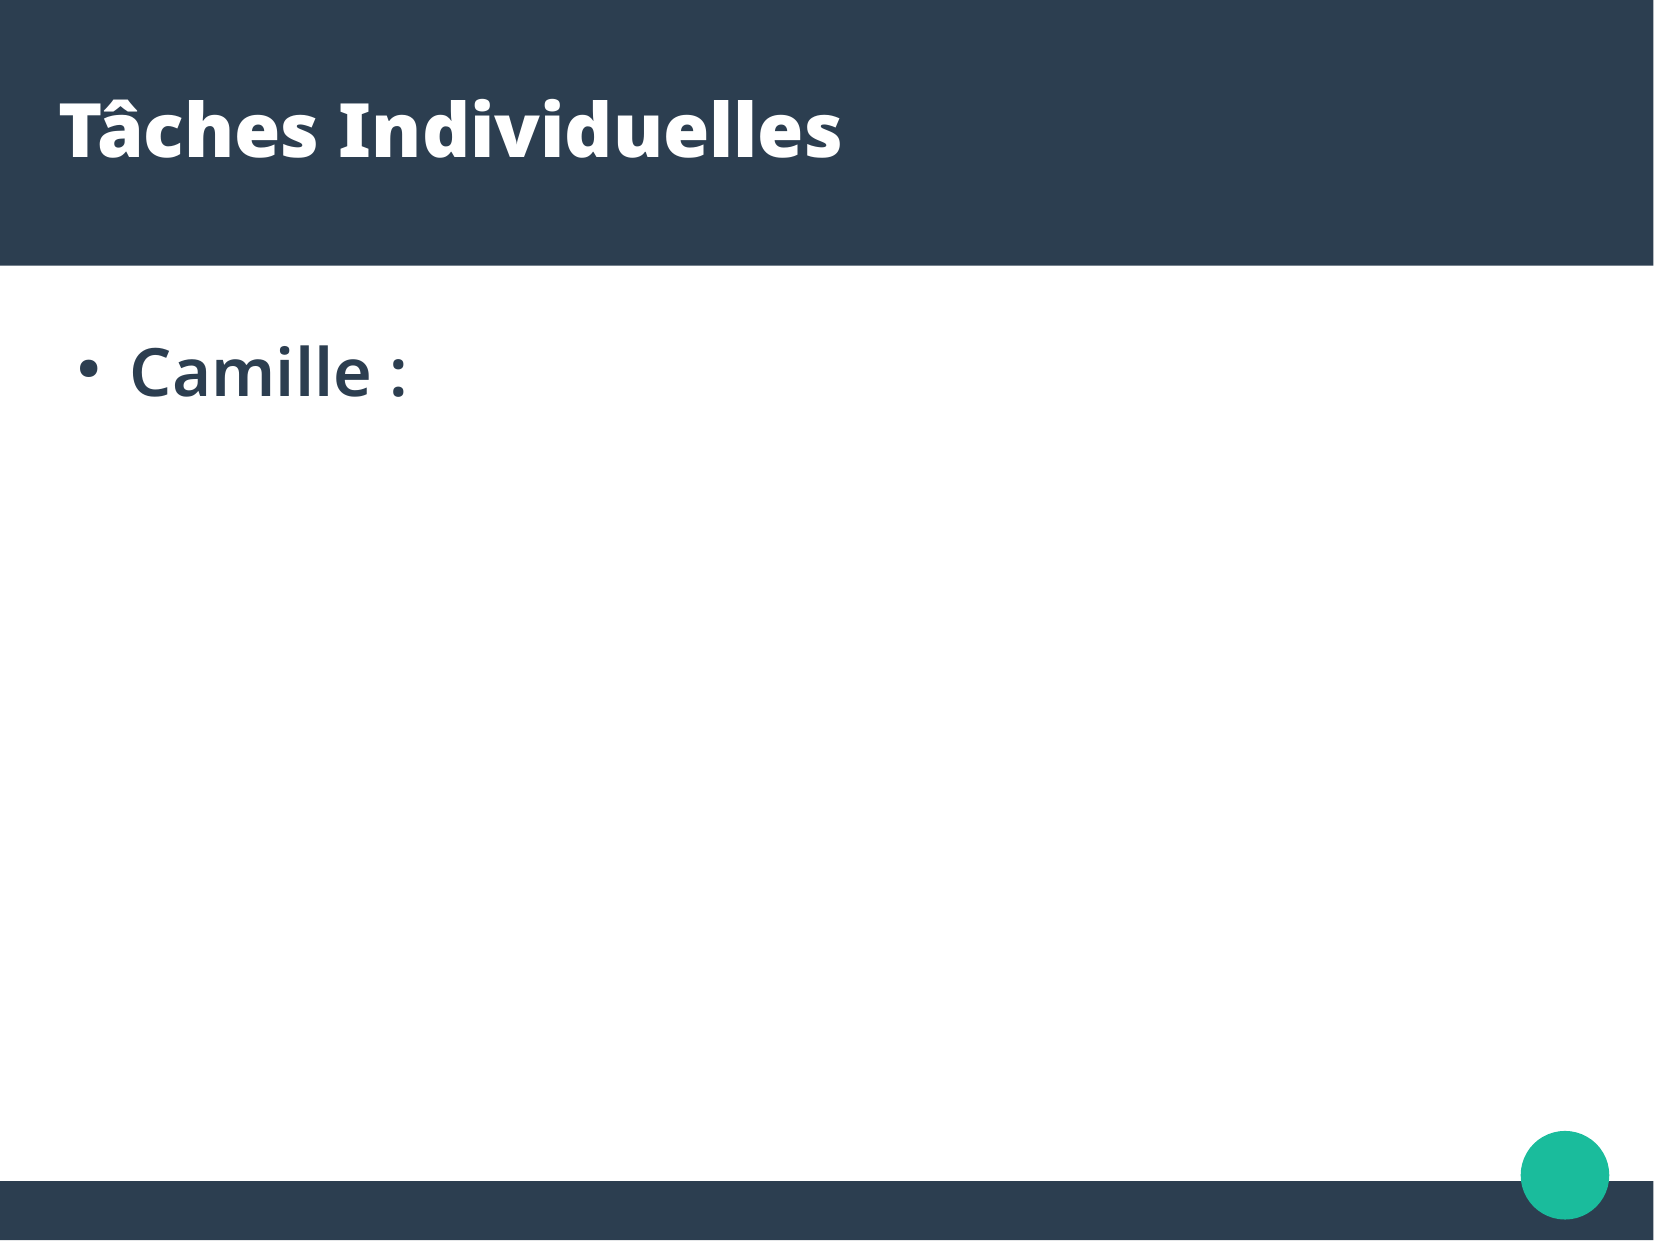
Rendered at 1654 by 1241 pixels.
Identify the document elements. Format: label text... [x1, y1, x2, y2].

list Camille : [59, 324, 1595, 1152]
title Tâches Individuelles [59, 49, 1595, 207]
